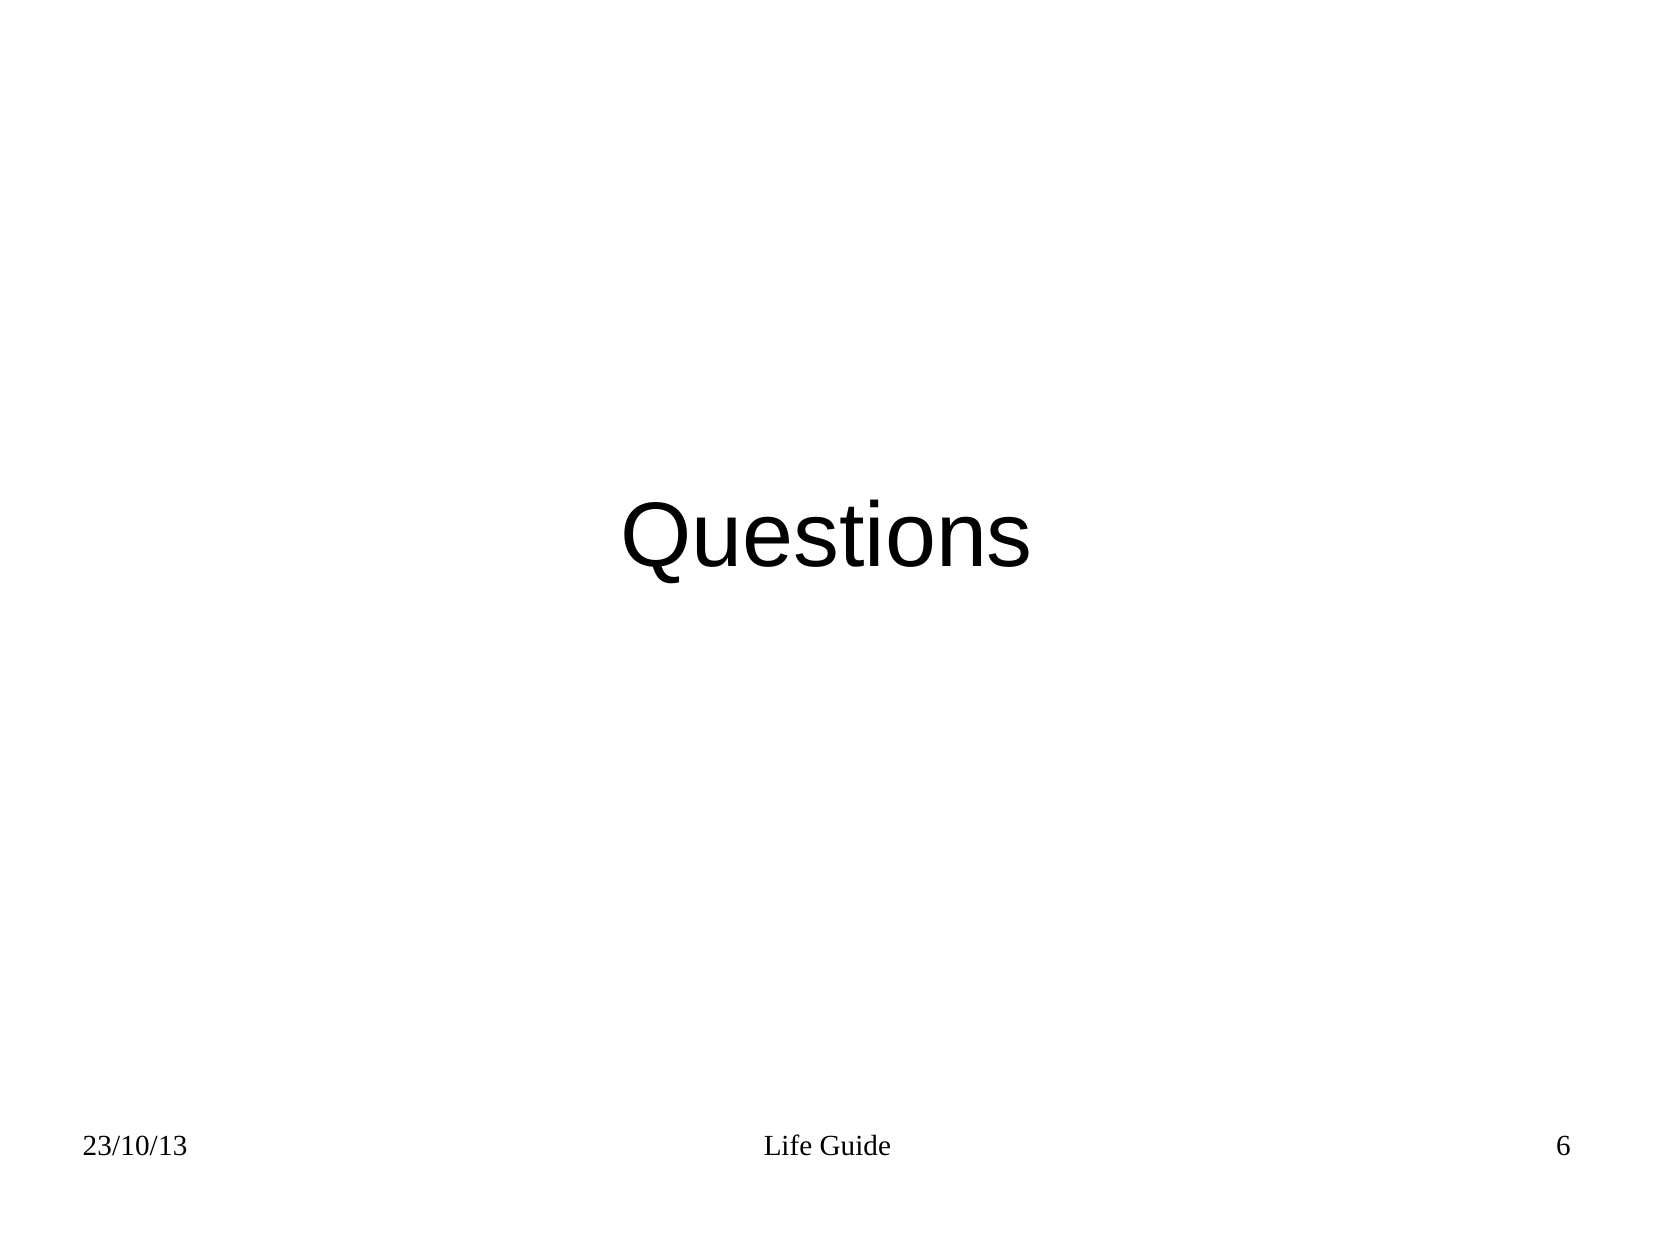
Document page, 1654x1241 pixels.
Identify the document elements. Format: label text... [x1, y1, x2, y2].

title Questions [82, 431, 1571, 639]
